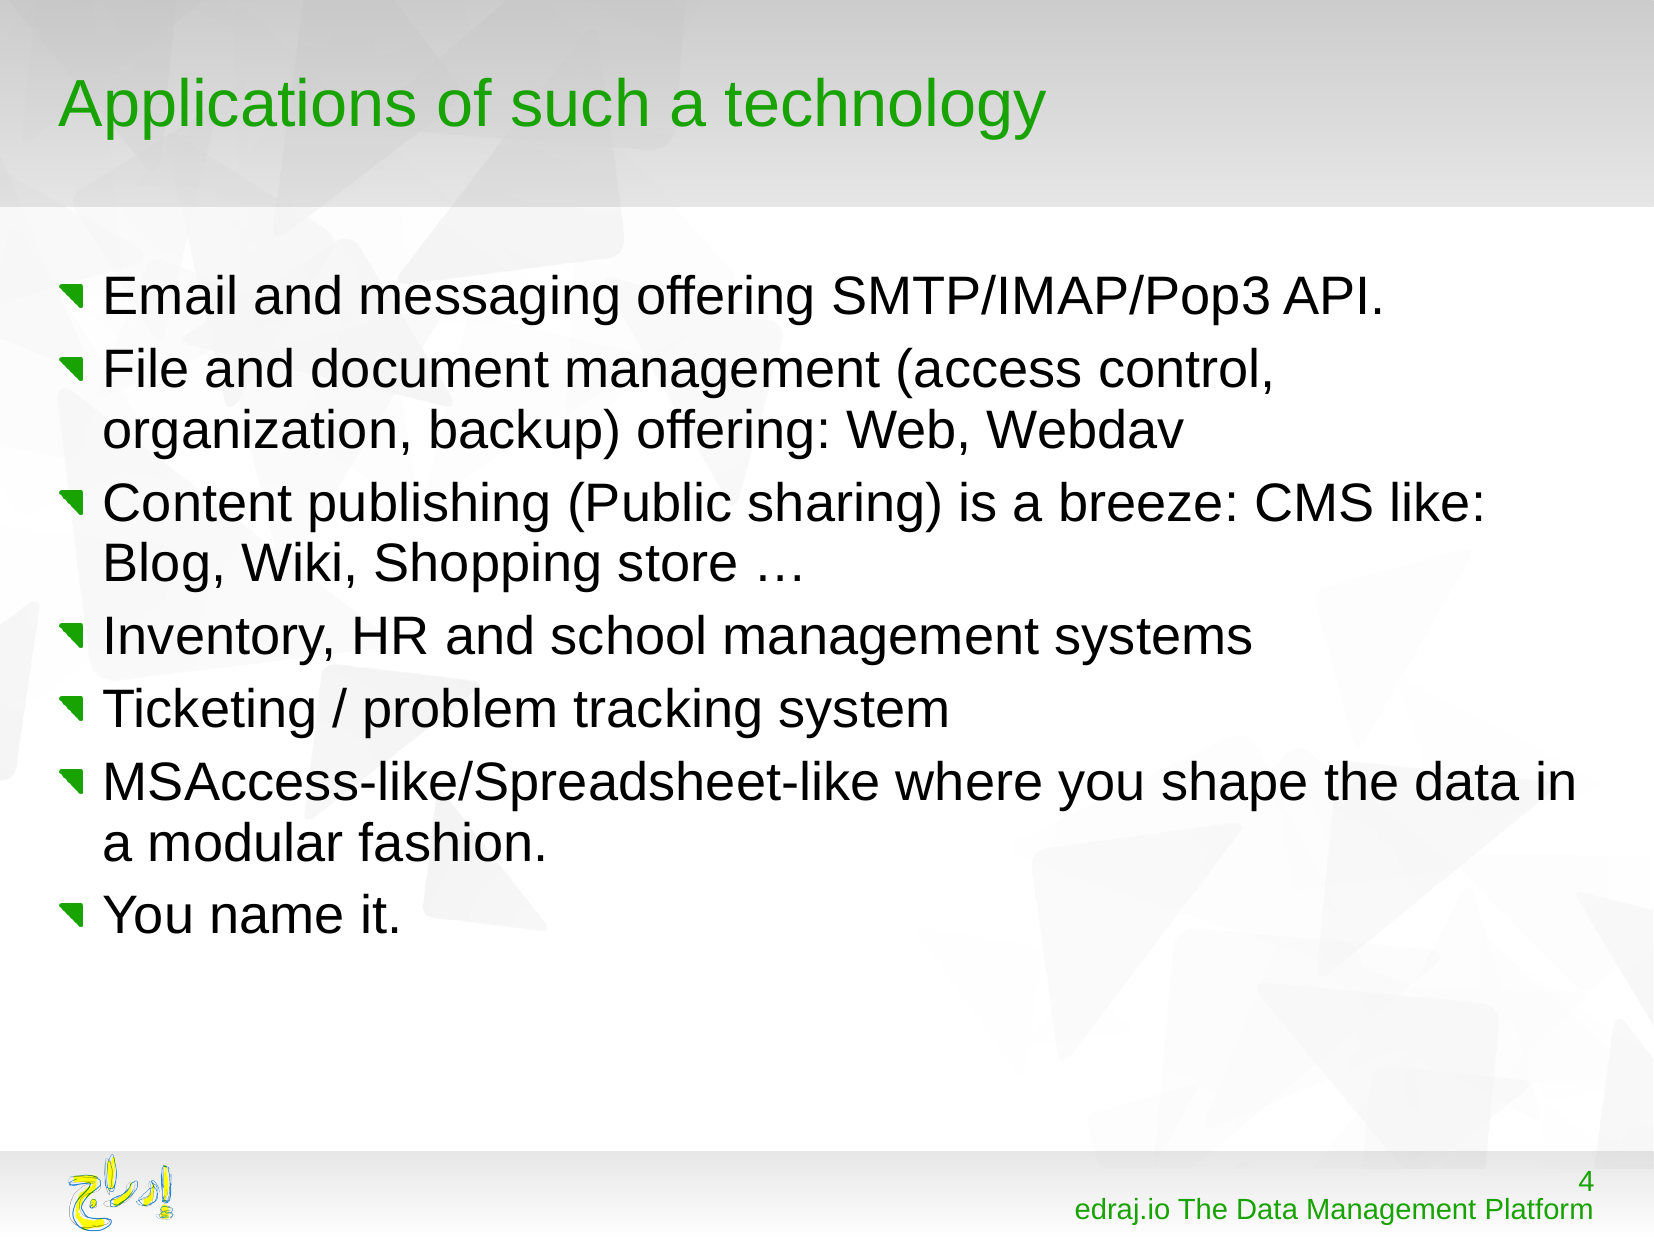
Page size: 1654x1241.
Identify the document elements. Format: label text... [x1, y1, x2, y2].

picture [915, 548, 1654, 1169]
picture [64, 1151, 176, 1235]
list Email and messaging offering SMTP/IMAP/Pop3 API. File and document management (access control, organization, backup) offering: Web, Webdav Content publishing (Public sharing) is a breeze: CMS like: Blog, Wiki, Shopping store … Inventory, HR and school management systems Ticketing / problem tracking system MSAccess-like/Spreadsheet-like where you shape the data in a modular fashion. You name it. [59, 265, 1595, 1114]
title Applications of such a technology [59, 29, 1595, 178]
picture [0, 0, 783, 931]
